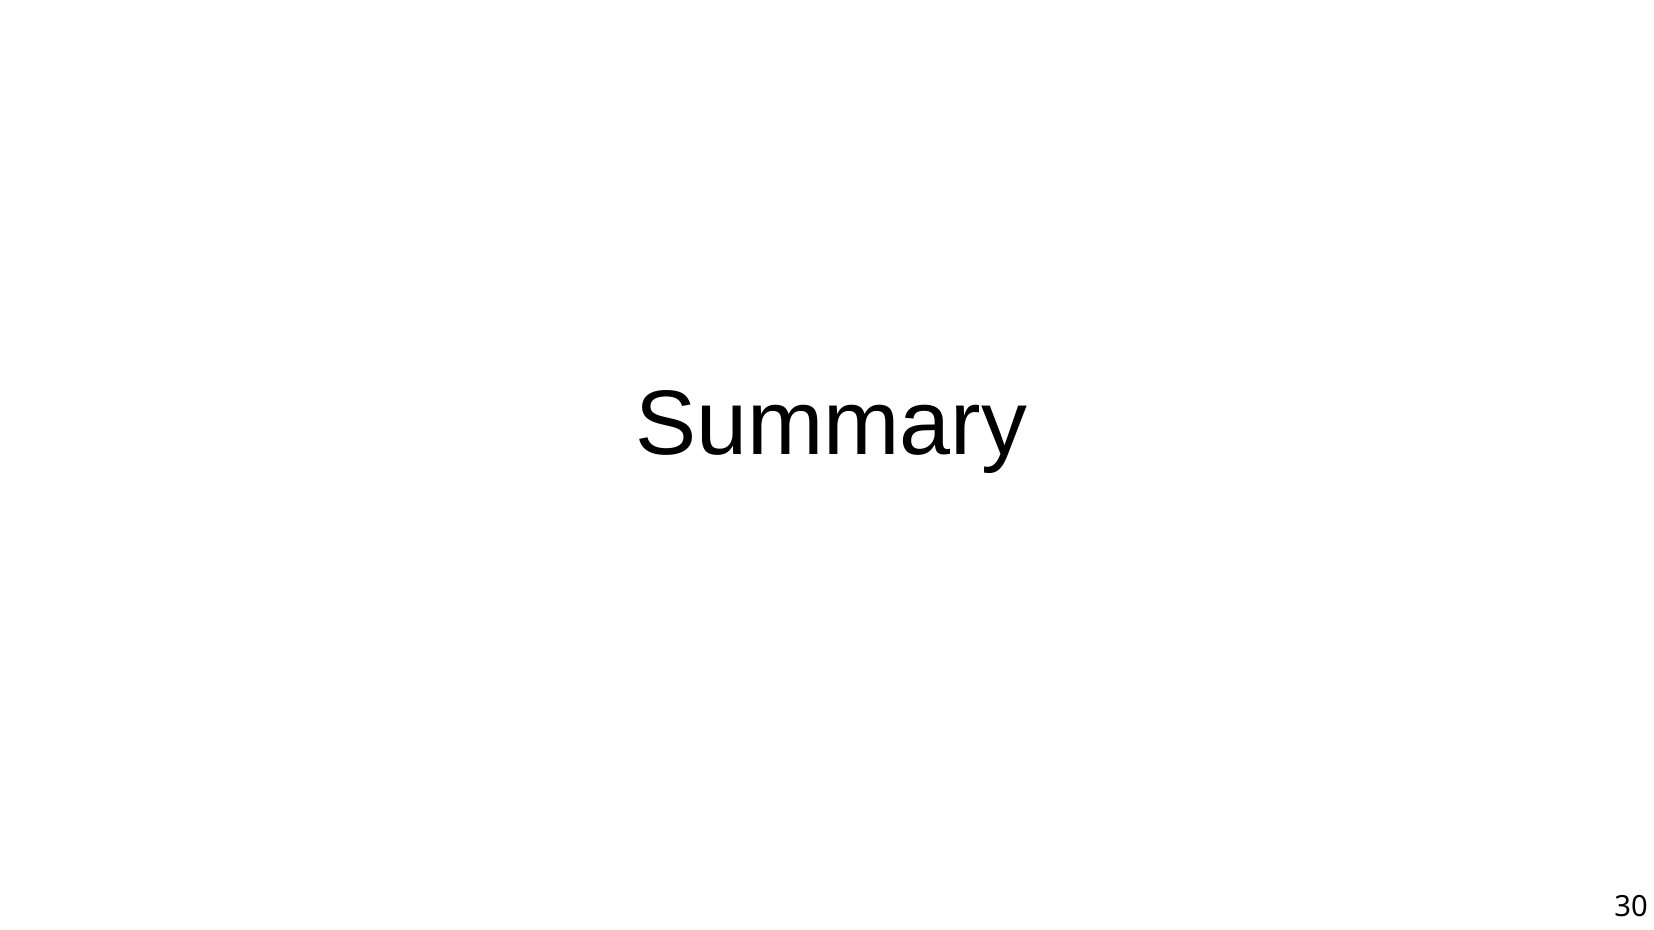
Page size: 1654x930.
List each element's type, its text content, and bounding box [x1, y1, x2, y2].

title Summary [87, 344, 1576, 501]
